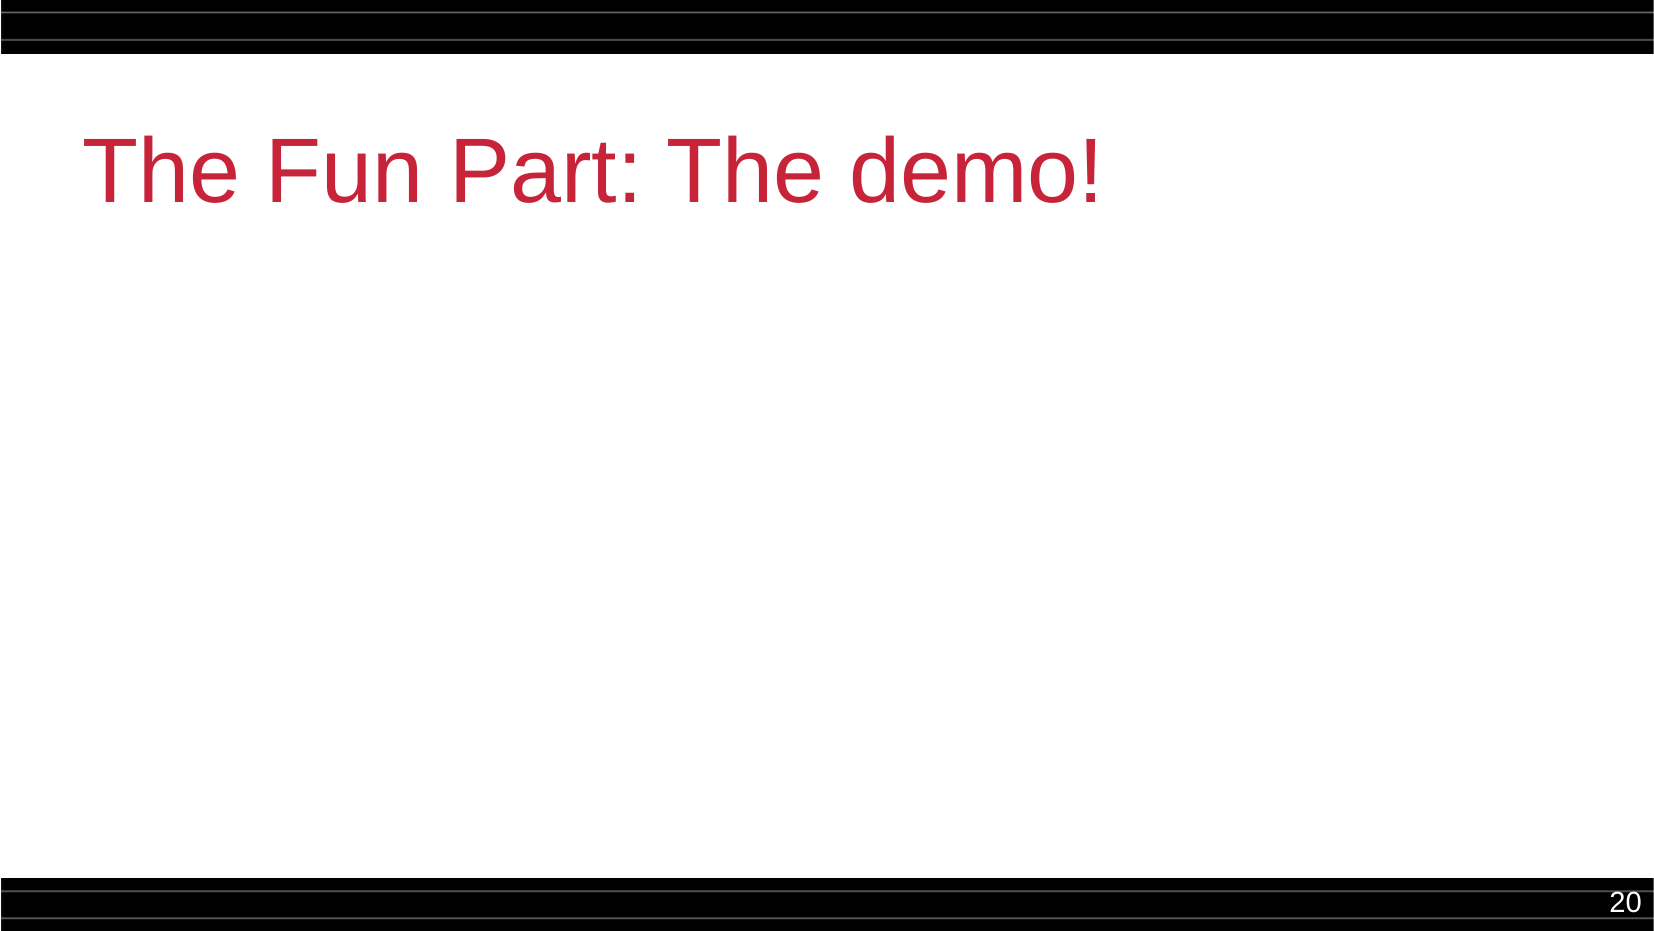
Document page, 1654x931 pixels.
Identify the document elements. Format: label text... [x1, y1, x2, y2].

picture [1, 0, 1654, 54]
picture [1, 878, 1654, 931]
title The Fun Part: The demo! [82, 92, 1571, 249]
